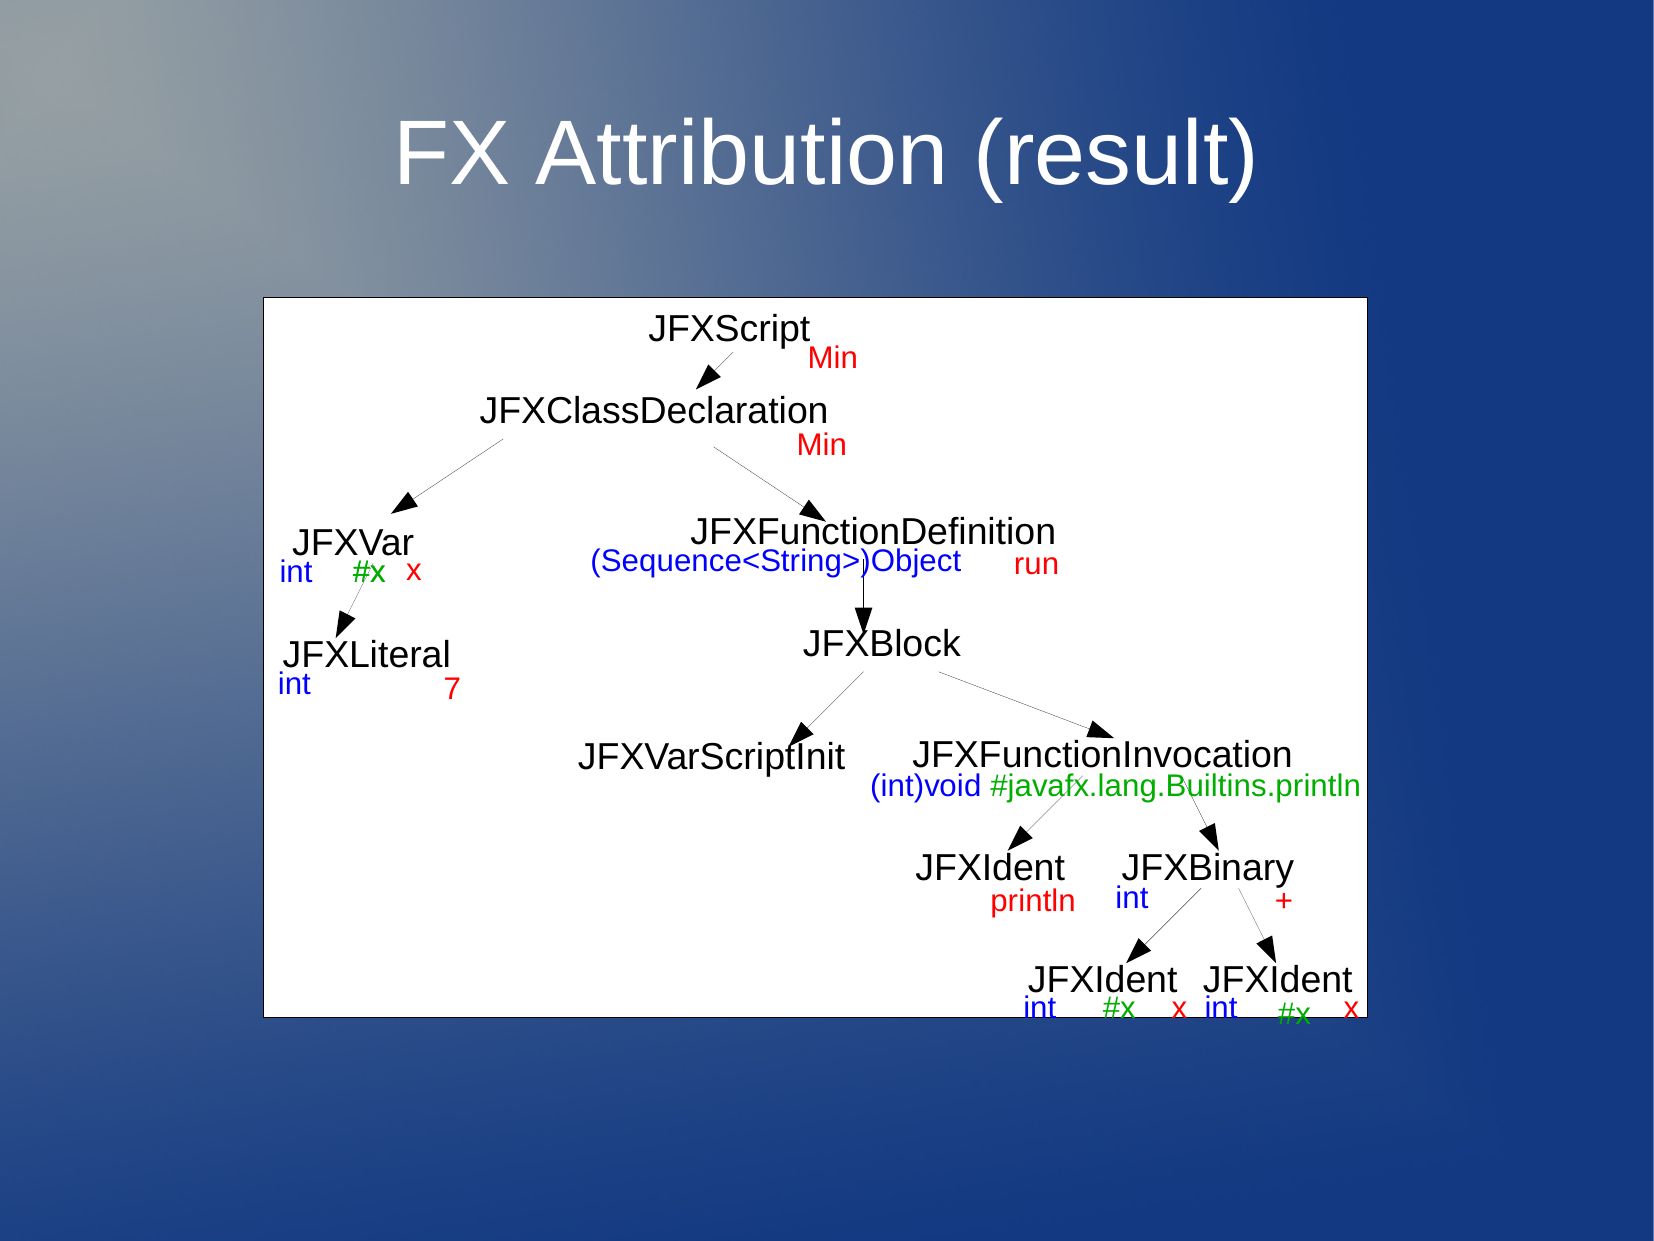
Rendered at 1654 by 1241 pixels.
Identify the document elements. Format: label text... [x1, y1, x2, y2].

chart [82, 290, 1571, 1109]
title FX Attribution (result) [82, 56, 1571, 250]
picture [0, 0, 1654, 1241]
